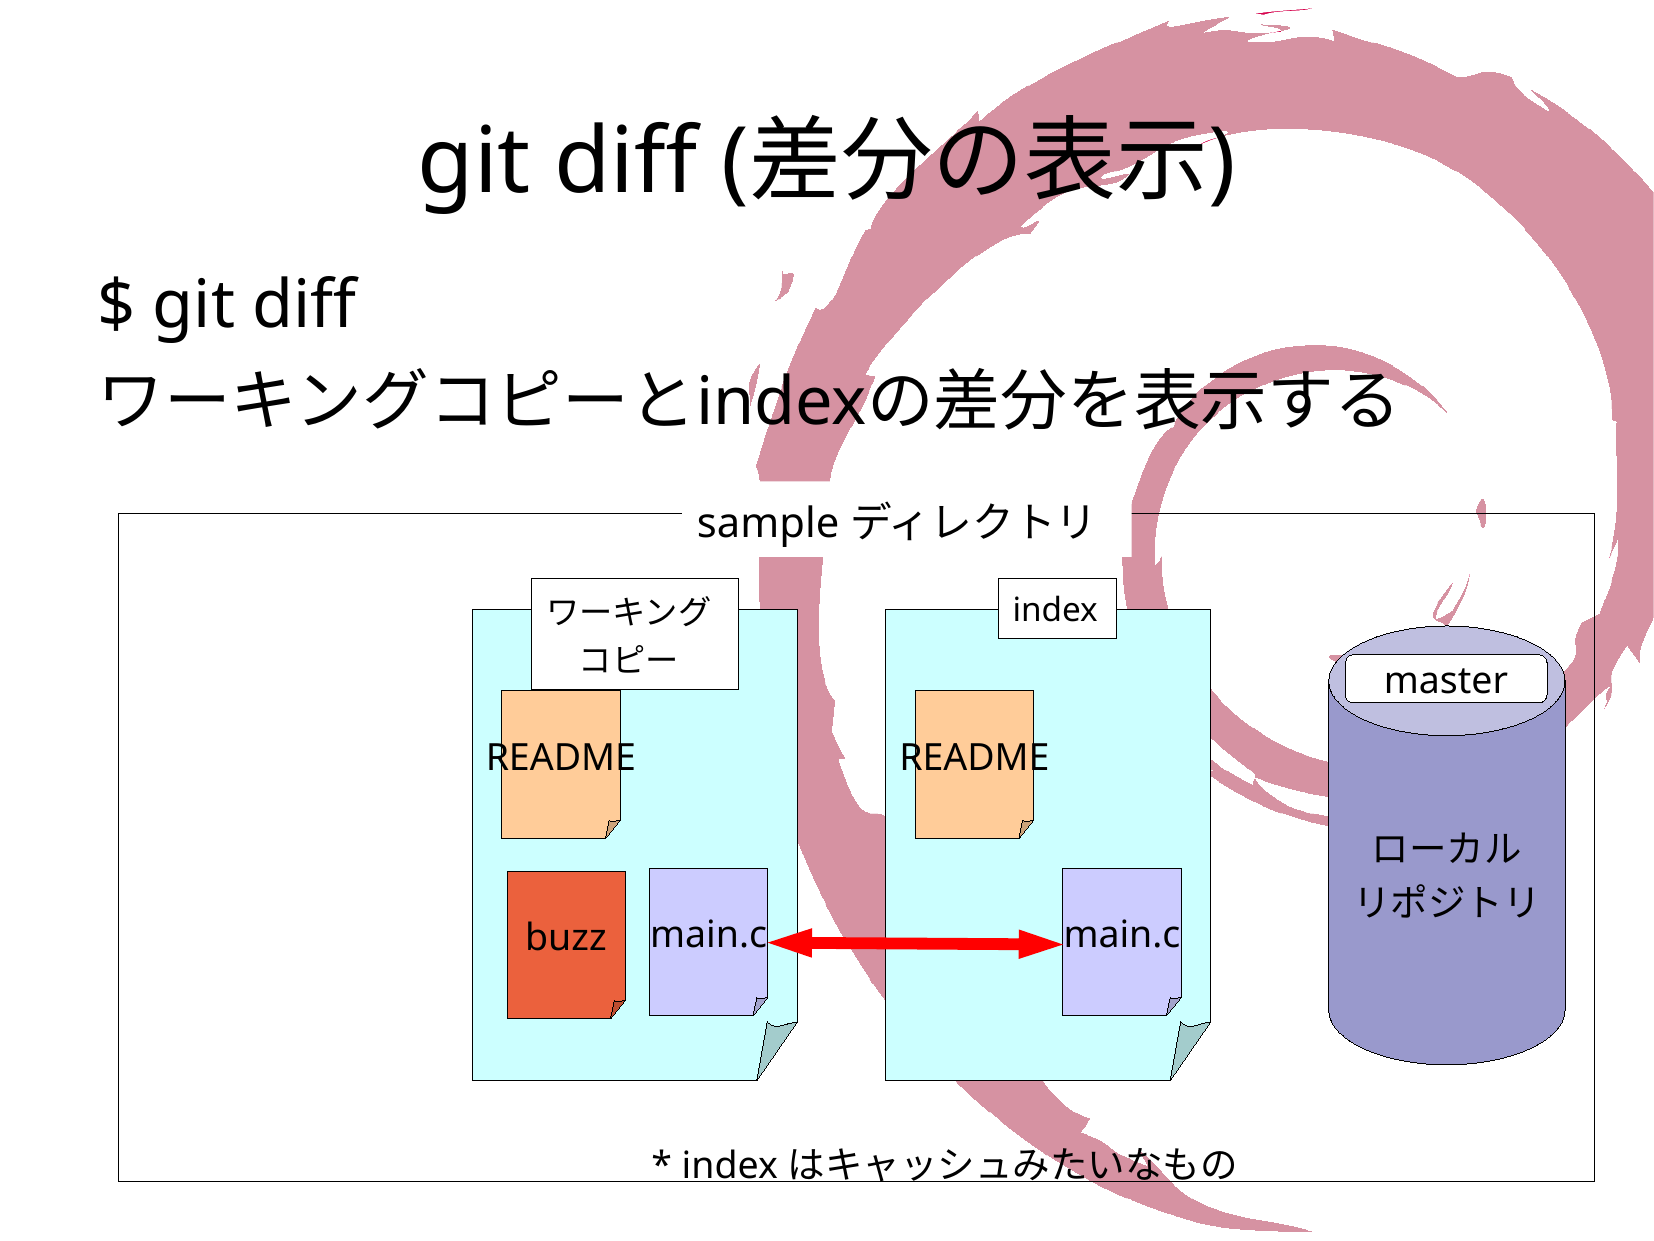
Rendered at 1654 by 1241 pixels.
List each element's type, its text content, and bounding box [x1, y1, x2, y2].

picture [738, 0, 1654, 1241]
text_box main.c [649, 868, 768, 1016]
text_box [885, 609, 1211, 1081]
text_box [492, 746, 501, 756]
text_box master [1345, 654, 1548, 703]
text_box * index はキャッシュみたいなもの [636, 1127, 1304, 1191]
text_box ローカル リポジトリ [1328, 681, 1566, 1065]
text_box [472, 609, 798, 1081]
text_box README [915, 690, 1034, 839]
title git diff (差分の表示) [82, 56, 1571, 250]
text_box ワーキング コピー [531, 578, 739, 679]
text_box sample ディレクトリ [682, 481, 1132, 550]
text_box $ git diff ワーキングコピーとindexの差分を表示する [82, 249, 1501, 435]
picture [738, 514, 1594, 1181]
text_box buzz [507, 871, 626, 1019]
text_box main.c [1062, 868, 1182, 1016]
text_box index [998, 578, 1117, 637]
text_box README [501, 690, 621, 839]
